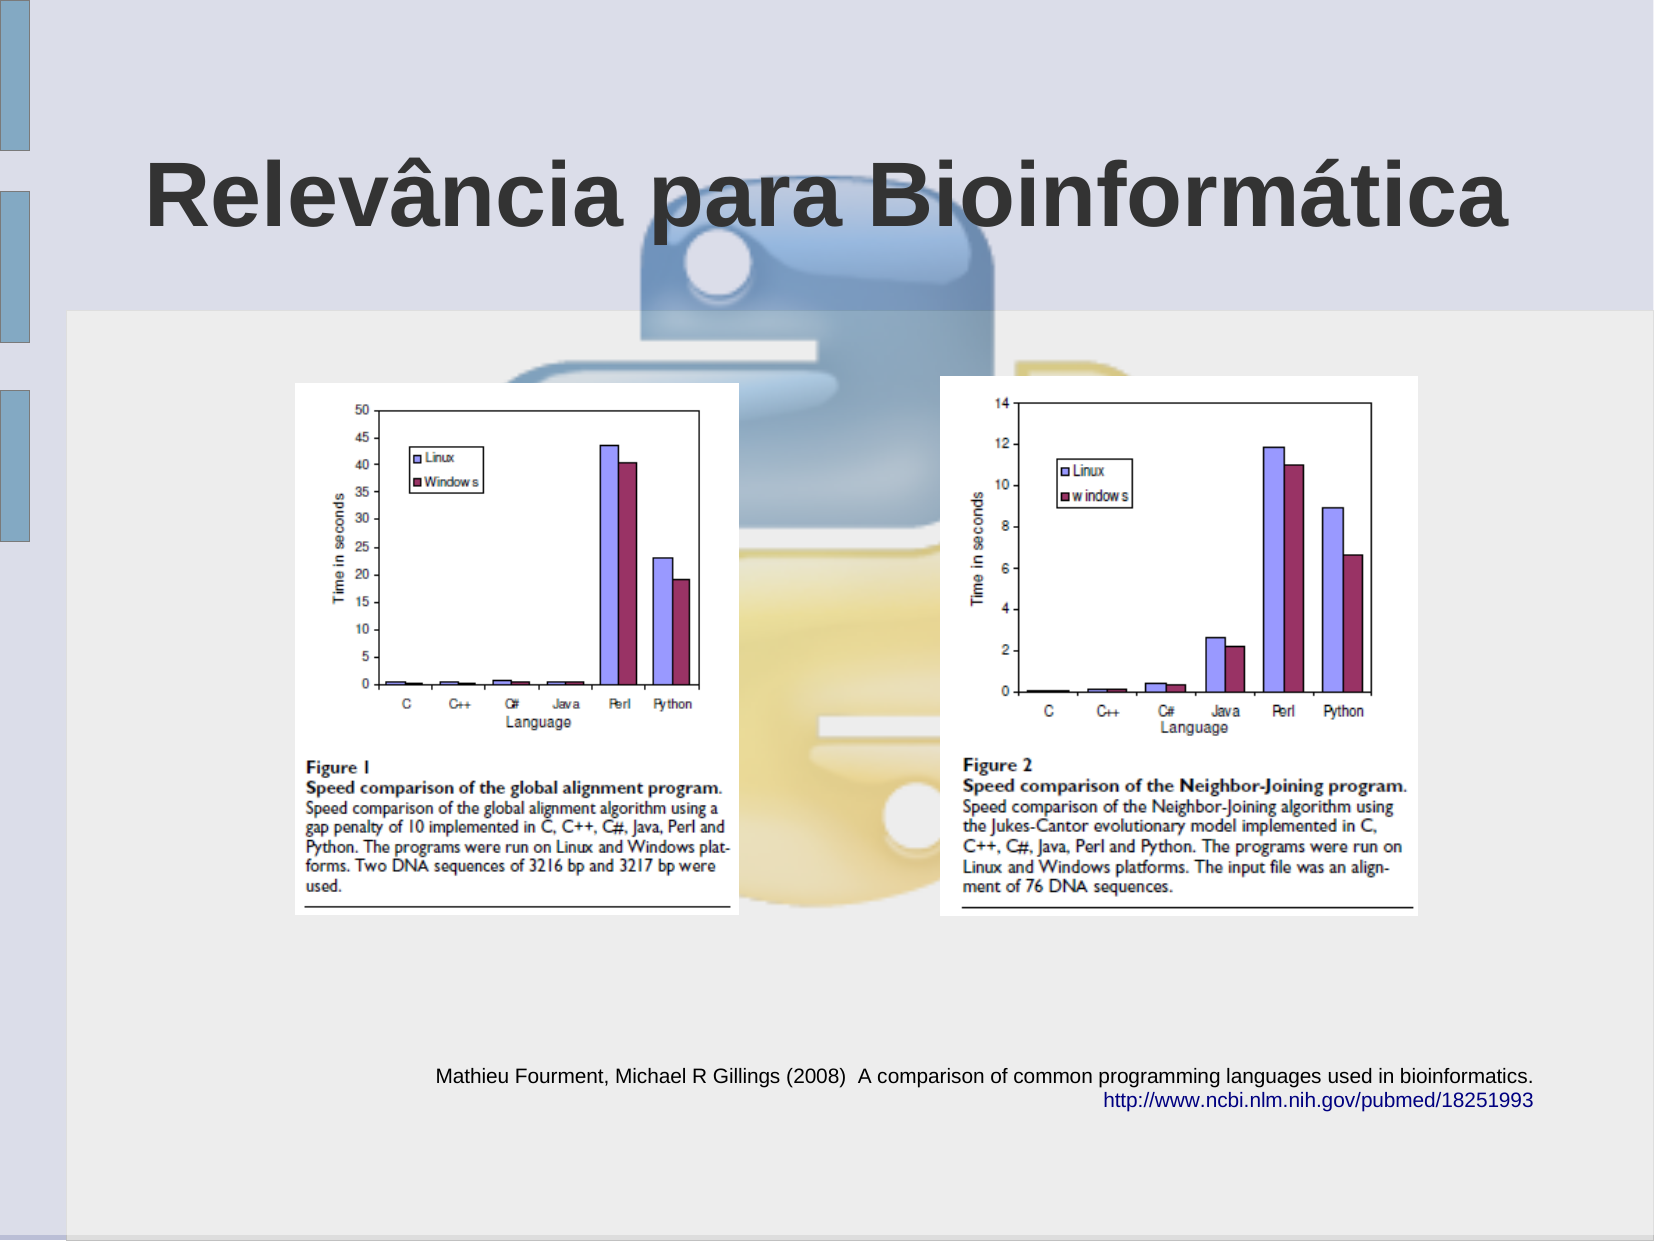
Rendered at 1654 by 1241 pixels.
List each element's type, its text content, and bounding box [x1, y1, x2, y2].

title Relevância para Bioinformática [121, 91, 1534, 299]
picture [0, 0, 1654, 1235]
list Mathieu Fourment, Michael R Gillings (2008) A comparison of common programming languages used in bioinformatics.http://www.ncbi.nlm.nih.gov/pubmed/18251993 [121, 344, 1534, 1127]
